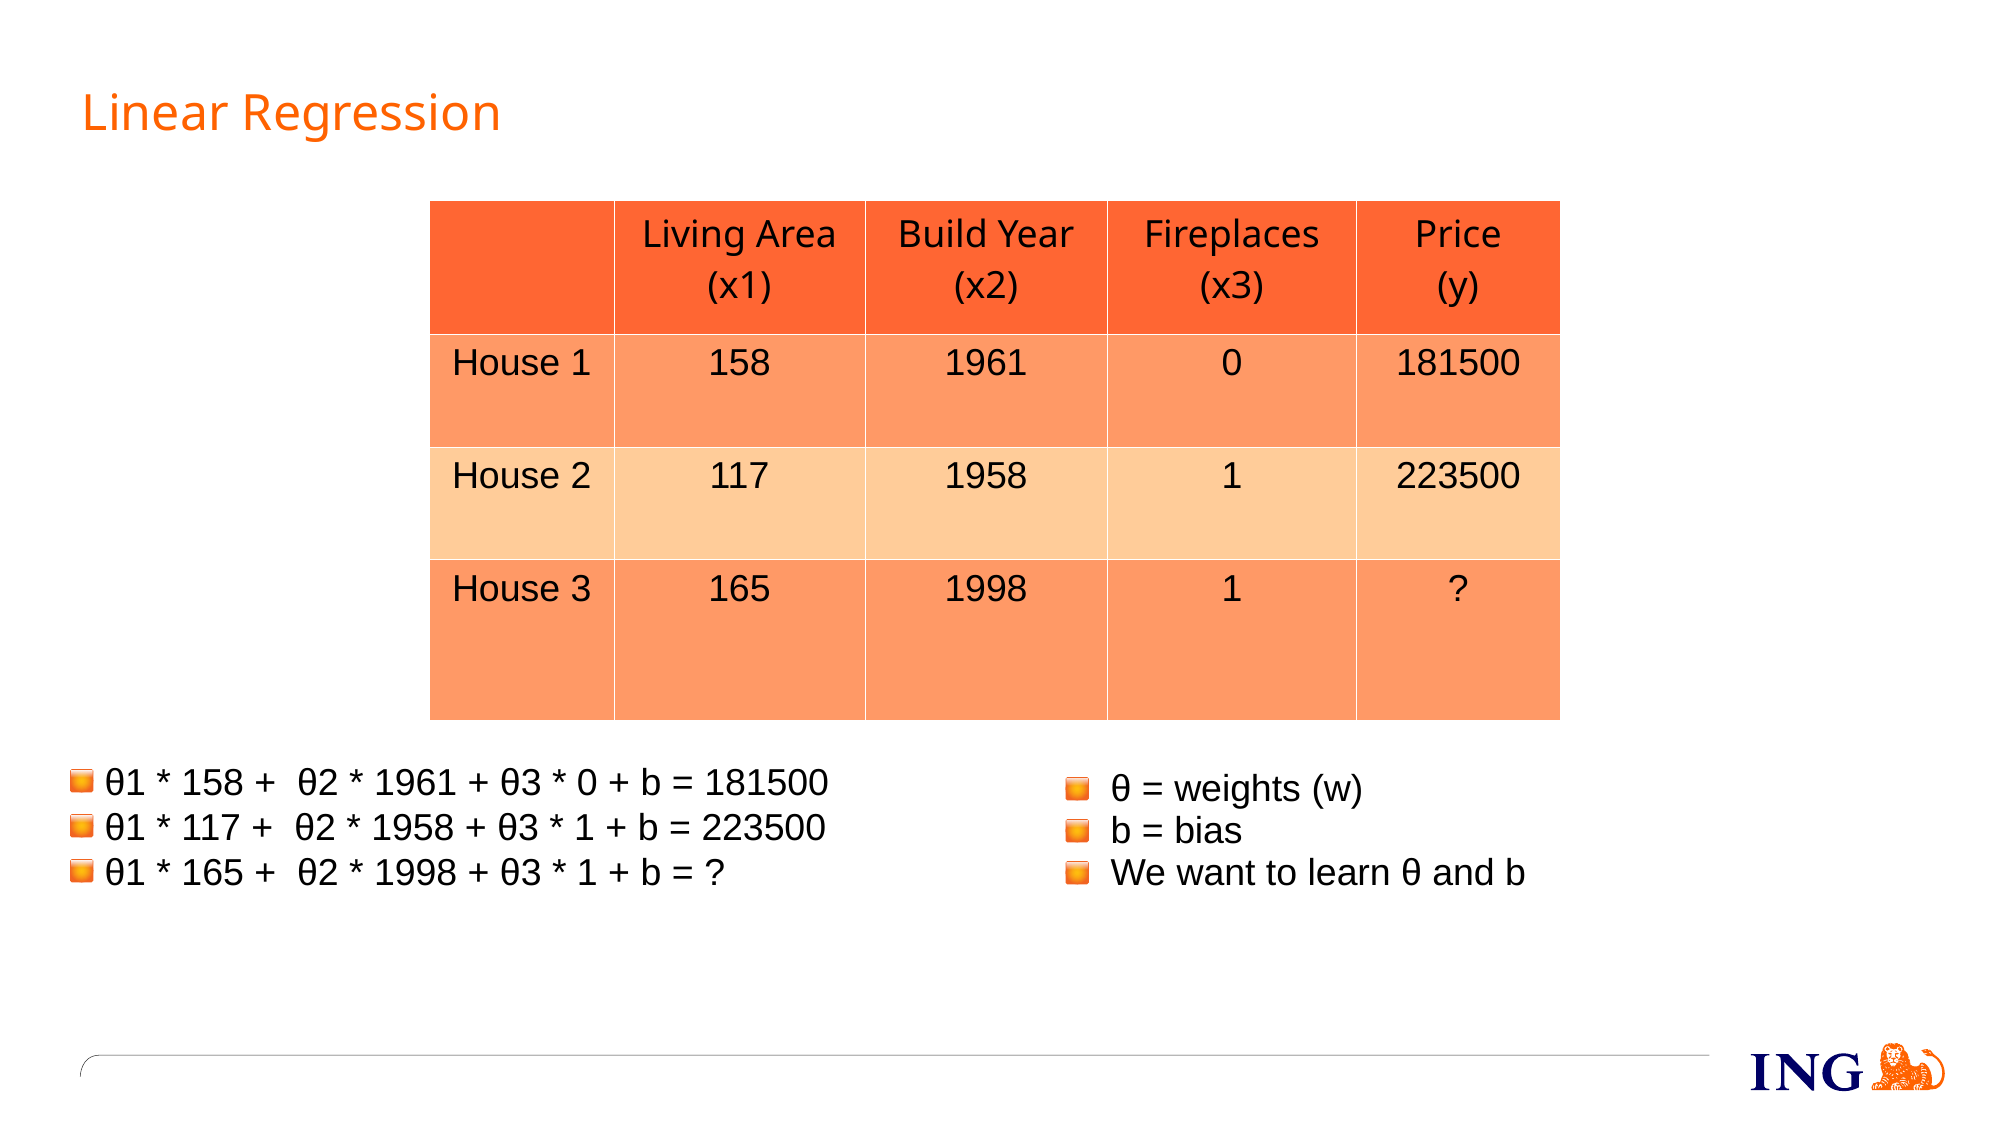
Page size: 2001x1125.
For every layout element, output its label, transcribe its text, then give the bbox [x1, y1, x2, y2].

table_cell 1 [1108, 448, 1356, 559]
table_cell 1998 [866, 560, 1107, 720]
table_cell House 1 [430, 335, 614, 447]
table_cell ? [1357, 560, 1560, 720]
table_cell 158 [615, 335, 865, 447]
table_cell 1958 [866, 448, 1107, 559]
table_header Living Area (x1) [615, 201, 865, 334]
table_cell House 2 [430, 448, 614, 559]
table_cell 117 [615, 448, 865, 559]
table_cell 0 [1108, 335, 1356, 447]
text_box Linear Regression [81, 84, 1936, 142]
table_header [430, 201, 614, 334]
table_header Price (y) [1357, 201, 1560, 334]
table_cell 1961 [866, 335, 1107, 447]
table_cell 165 [615, 560, 865, 720]
text_box θ1 * 158 + θ2 * 1961 + θ3 * 0 + b = 181500 θ1 * 117 + θ2 * 1958 + θ3 * 1 + b = 223500 θ1 * 165 + θ2 * 1998 + θ3 * 1 + b = ? [69, 758, 1950, 902]
table_cell 1 [1108, 560, 1356, 720]
text_box θ = weights (w) b = bias We want to learn θ and b [1050, 760, 1561, 902]
table_cell House 3 [430, 560, 614, 720]
table_cell 181500 [1357, 335, 1560, 447]
table_header Fireplaces (x3) [1108, 201, 1356, 334]
table_cell 223500 [1357, 448, 1560, 559]
table_header Build Year (x2) [866, 201, 1107, 334]
